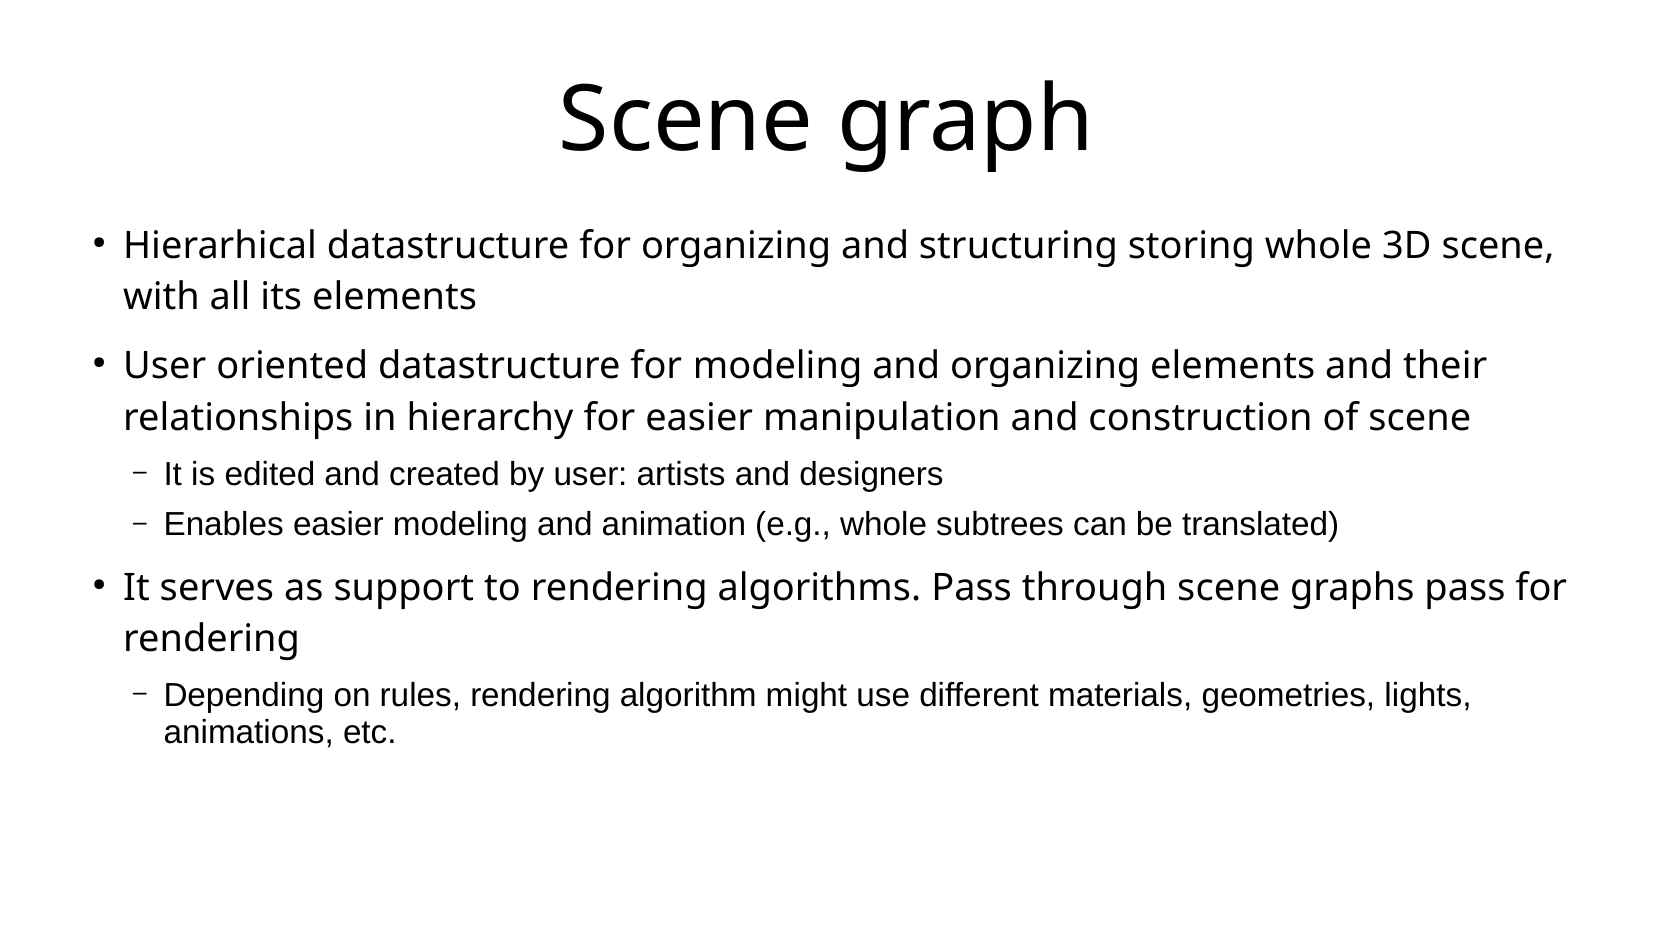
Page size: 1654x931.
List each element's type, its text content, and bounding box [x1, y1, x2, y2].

title Scene graph [82, 37, 1571, 193]
list Hierarhical datastructure for organizing and structuring storing whole 3D scene, with all its elements User oriented datastructure for modeling and organizing elements and their relationships in hierarchy for easier manipulation and construction of scene It is edited and created by user: artists and designers Enables easier modeling and animation (e.g., whole subtrees can be translated) It serves as support to rendering algorithms. Pass through scene graphs pass for rendering Depending on rules, rendering algorithm might use different materials, geometries, lights, animations, etc. [82, 217, 1571, 758]
